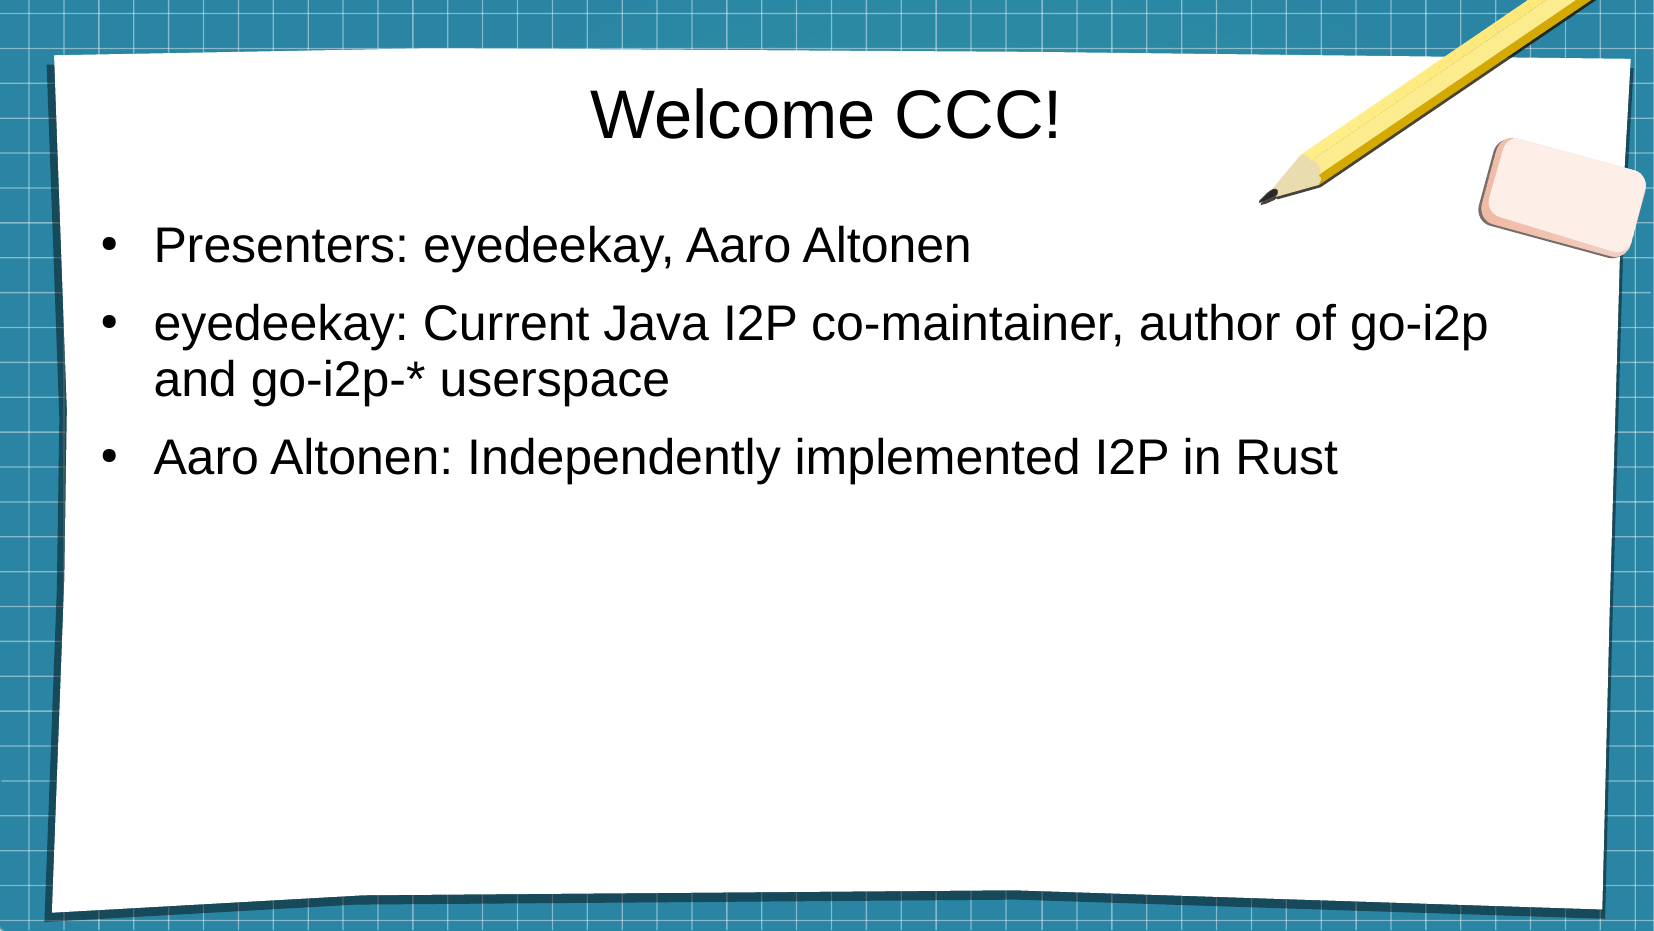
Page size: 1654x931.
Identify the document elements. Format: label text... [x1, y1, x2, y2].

title Welcome CCC! [82, 37, 1571, 193]
list Presenters: eyedeekay, Aaro Altonen eyedeekay: Current Java I2P co-maintainer, author of go-i2p and go-i2p-* userspace Aaro Altonen: Independently implemented I2P in Rust [82, 217, 1571, 758]
